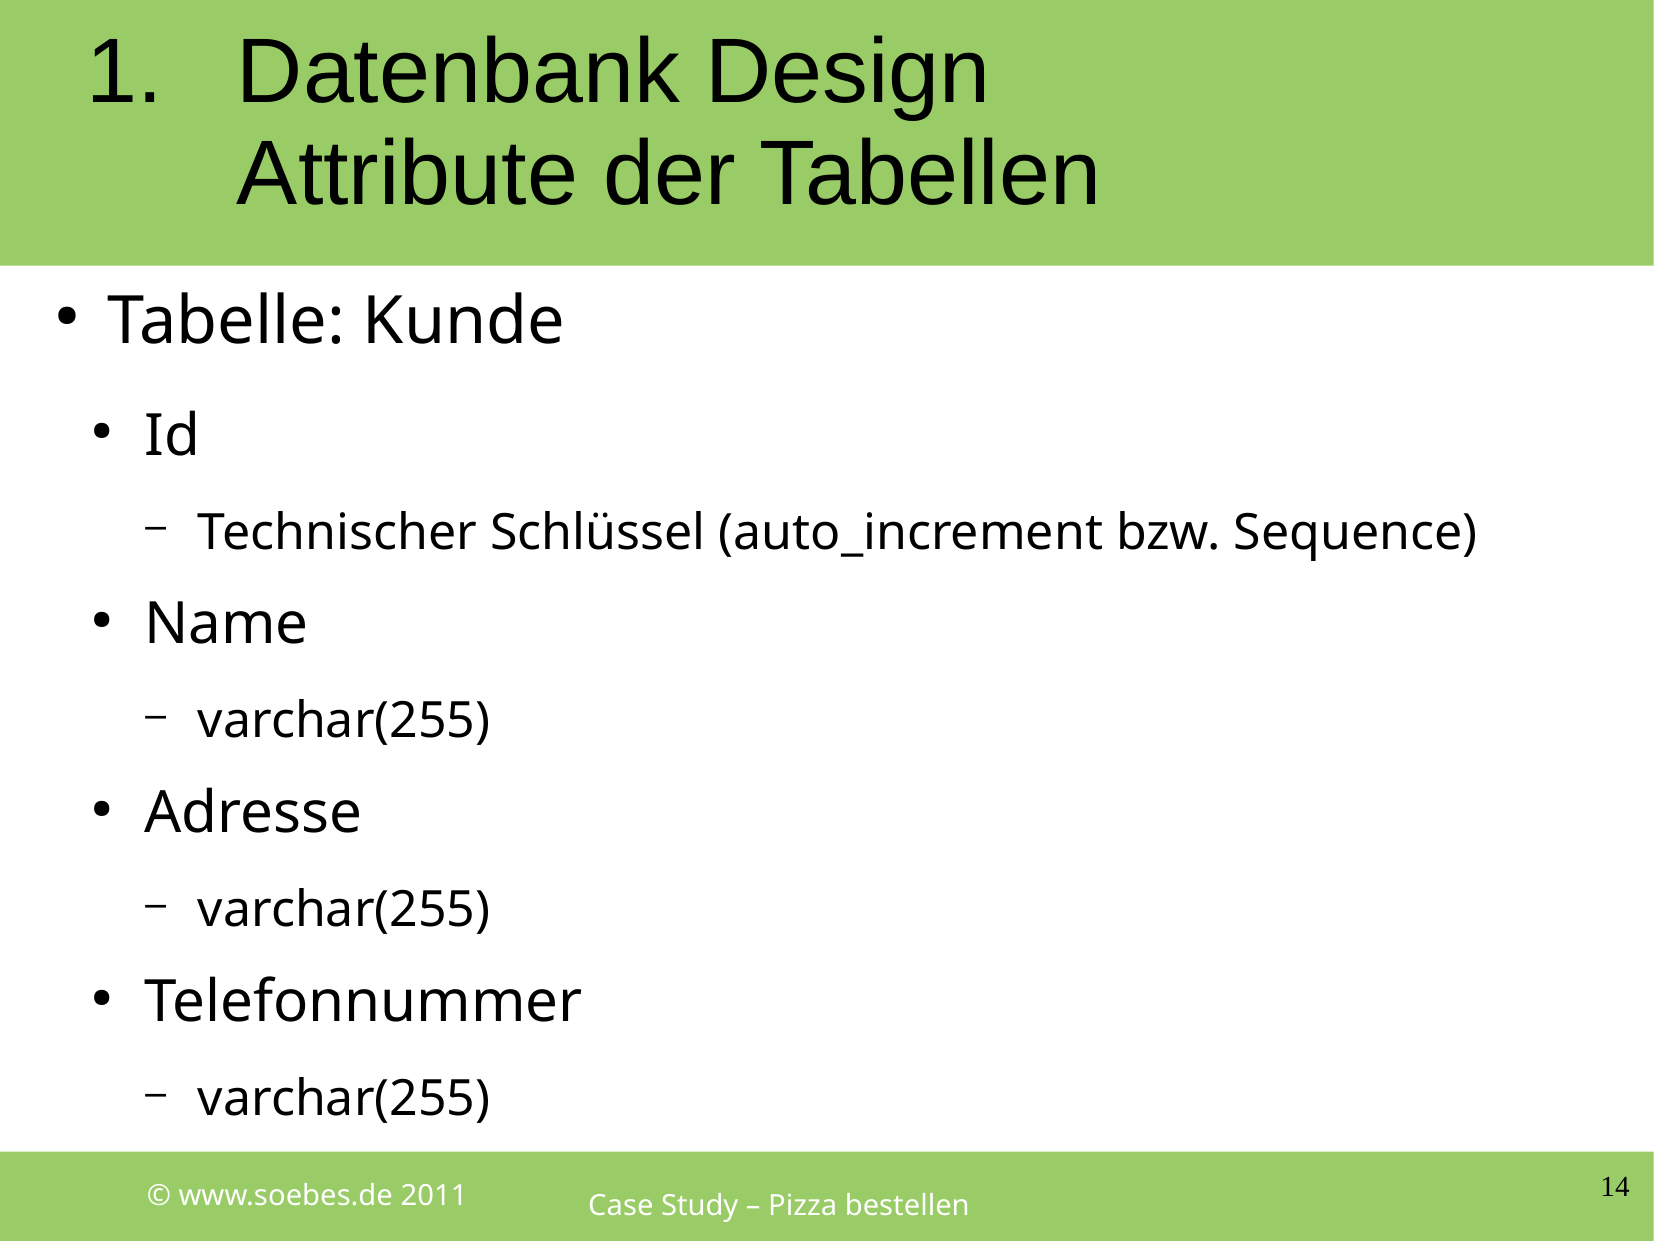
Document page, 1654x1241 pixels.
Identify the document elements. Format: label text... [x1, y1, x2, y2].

list Tabelle: Kunde Id Technischer Schlüssel (auto_increment bzw. Sequence) Name varchar(255) Adresse varchar(255) Telefonnummer varchar(255) [37, 272, 1613, 1091]
title 1. Datenbank Design Attribute der Tabellen [86, 17, 1576, 226]
